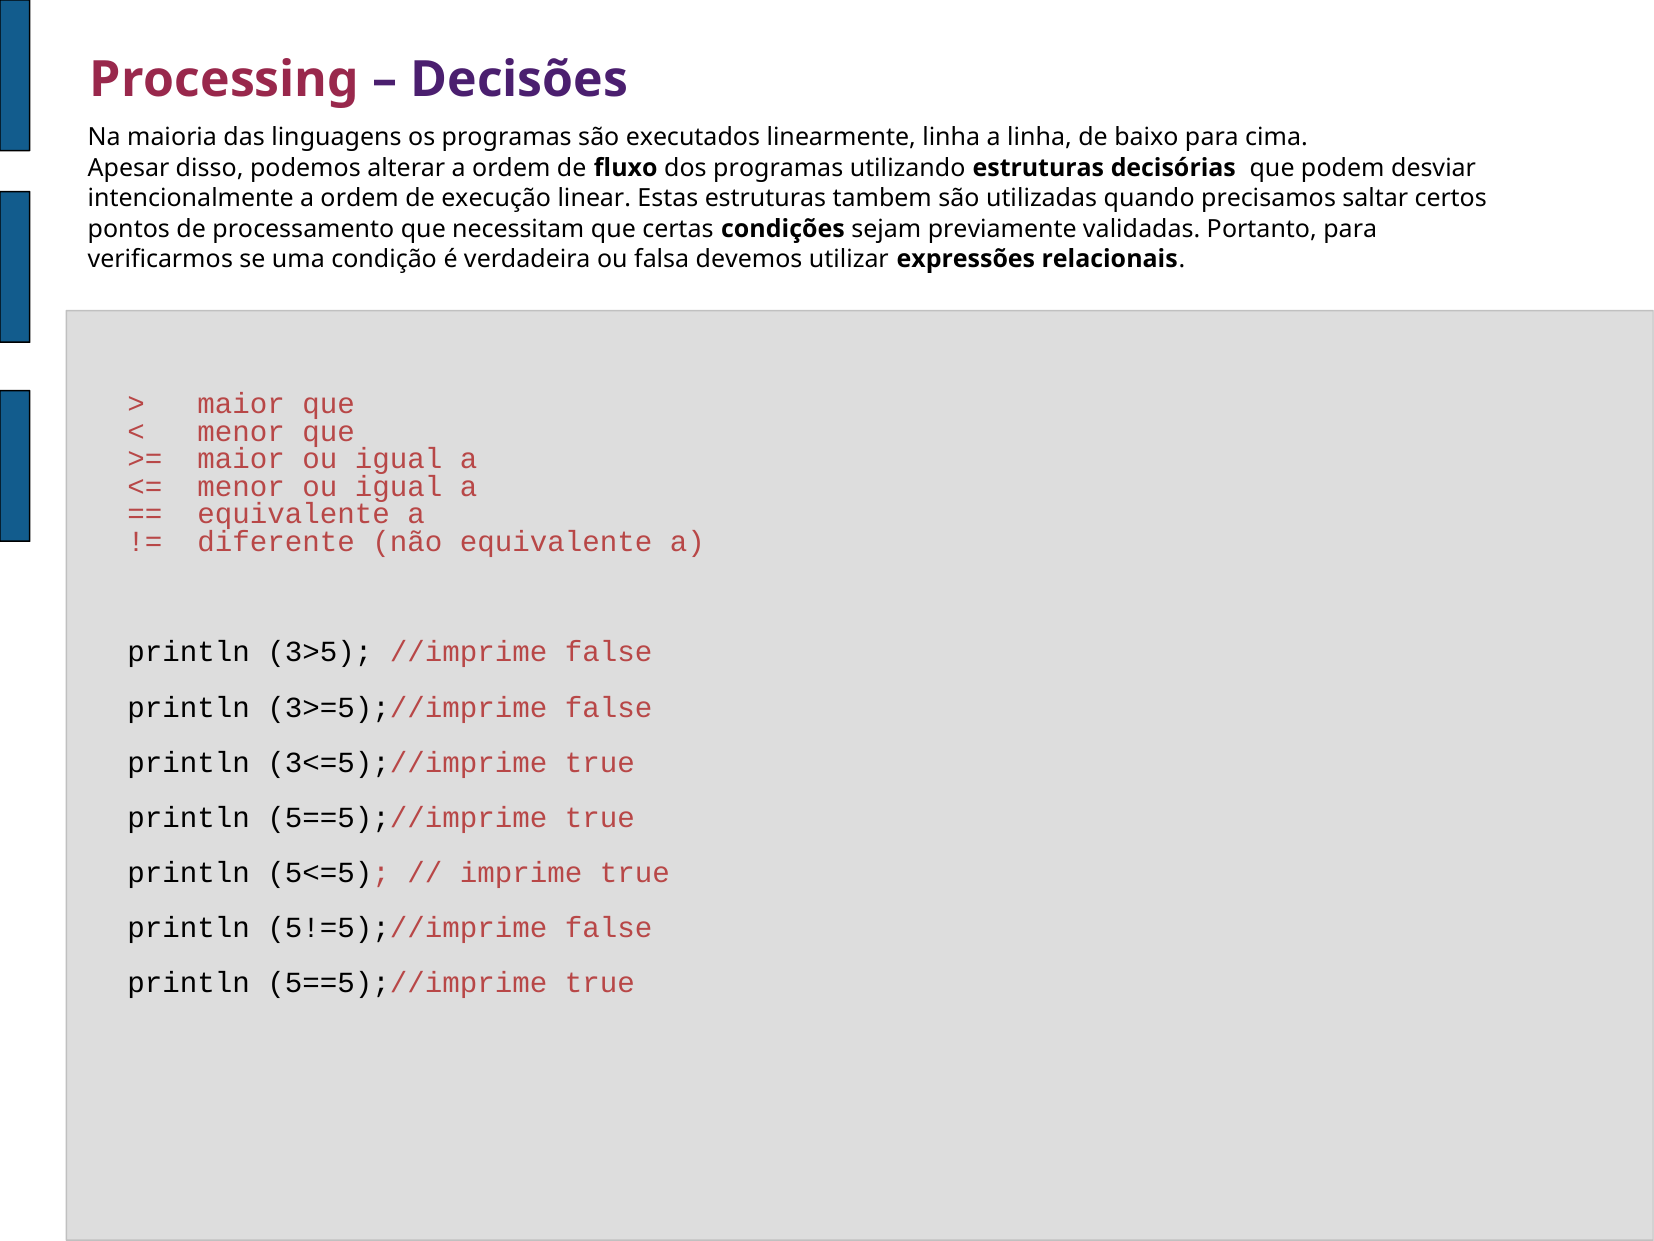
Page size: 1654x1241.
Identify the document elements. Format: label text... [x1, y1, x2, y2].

text_box Na maioria das linguagens os programas são executados linearmente, linha a linha, de baixo para cima. Apesar disso, podemos alterar a ordem de fluxo dos programas utilizando estruturas decisórias que podem desviar intencionalmente a ordem de execução linear. Estas estruturas tambem são utilizadas quando precisamos saltar certos pontos de processamento que necessitam que certas condições sejam previamente validadas. Portanto, para verificarmos se uma condição é verdadeira ou falsa devemos utilizar expressões relacionais. [72, 112, 1529, 188]
text_box Processing – Decisões [75, 37, 1501, 112]
text_box > maior que < menor que >= maior ou igual a <= menor ou igual a == equivalente a != diferente (não equivalente a) println (3>5); //imprime false println (3>=5);//imprime false println (3<=5);//imprime true println (5==5);//imprime true println (5<=5); // imprime true println (5!=5);//imprime false println (5==5);//imprime true [112, 374, 1575, 1088]
